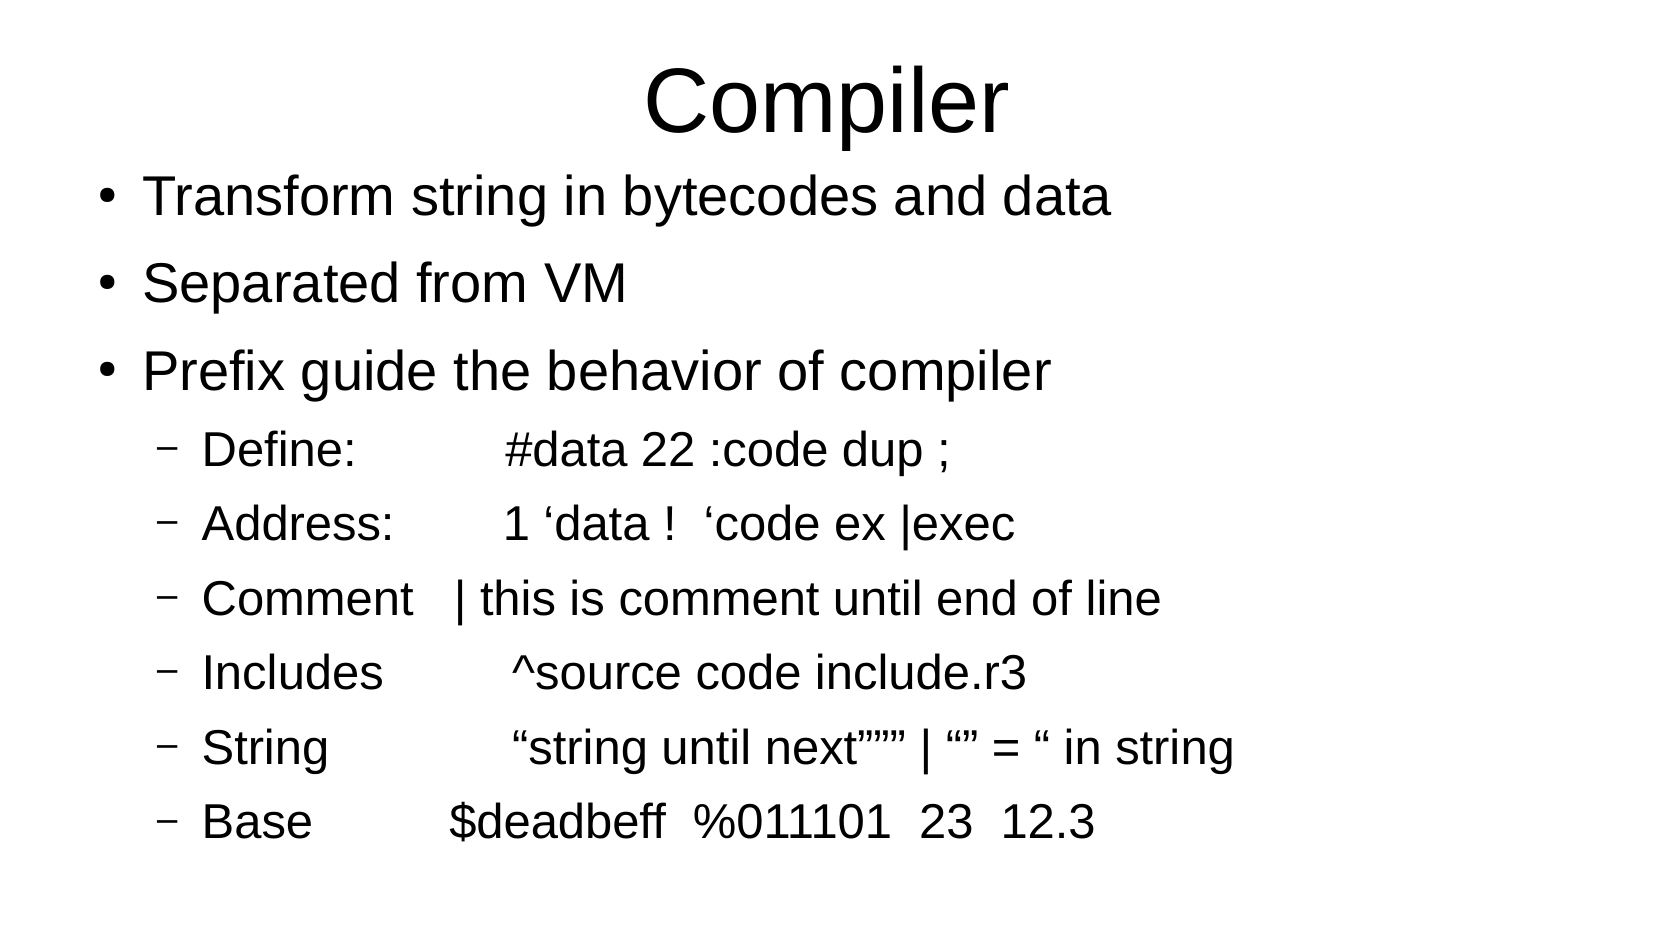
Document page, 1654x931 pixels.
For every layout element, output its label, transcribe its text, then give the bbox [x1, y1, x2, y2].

title Compiler [82, 37, 1571, 165]
list Transform string in bytecodes and data Separated from VM Prefix guide the behavior of compiler Define: #data 22 :code dup ; Address: 1 ‘data ! ‘code ex |exec Comment | this is comment until end of line Includes ^source code include.r3 String “string until next””” | “” = “ in string Base $deadbeff %011101 23 12.3 [82, 165, 1571, 856]
